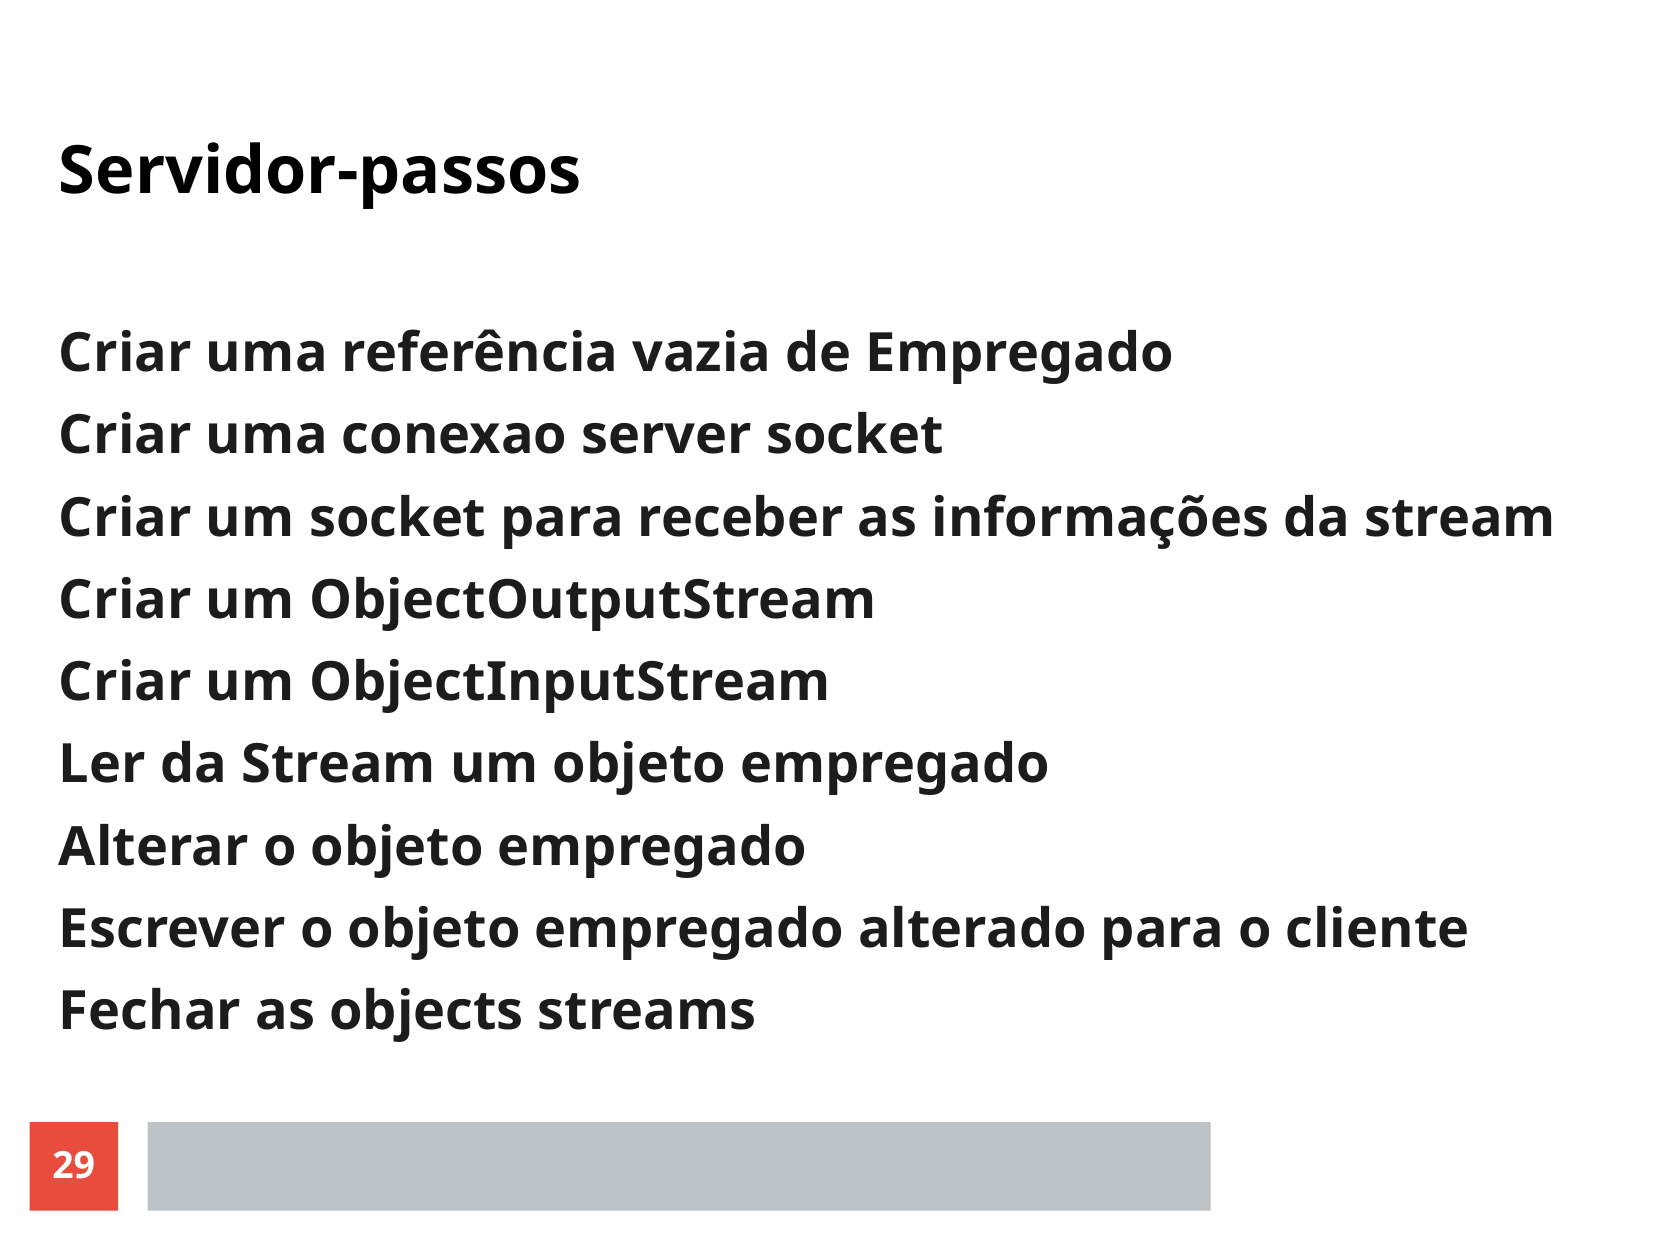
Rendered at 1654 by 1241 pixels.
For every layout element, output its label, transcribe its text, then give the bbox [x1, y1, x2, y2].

list Criar uma referência vazia de Empregado Criar uma conexao server socket Criar um socket para receber as informações da stream Criar um ObjectOutputStream Criar um ObjectInputStream Ler da Stream um objeto empregado Alterar o objeto empregado Escrever o objeto empregado alterado para o cliente Fechar as objects streams [59, 324, 1565, 1093]
title Servidor-passos [59, 59, 1595, 207]
text_box [29, 1122, 119, 1211]
